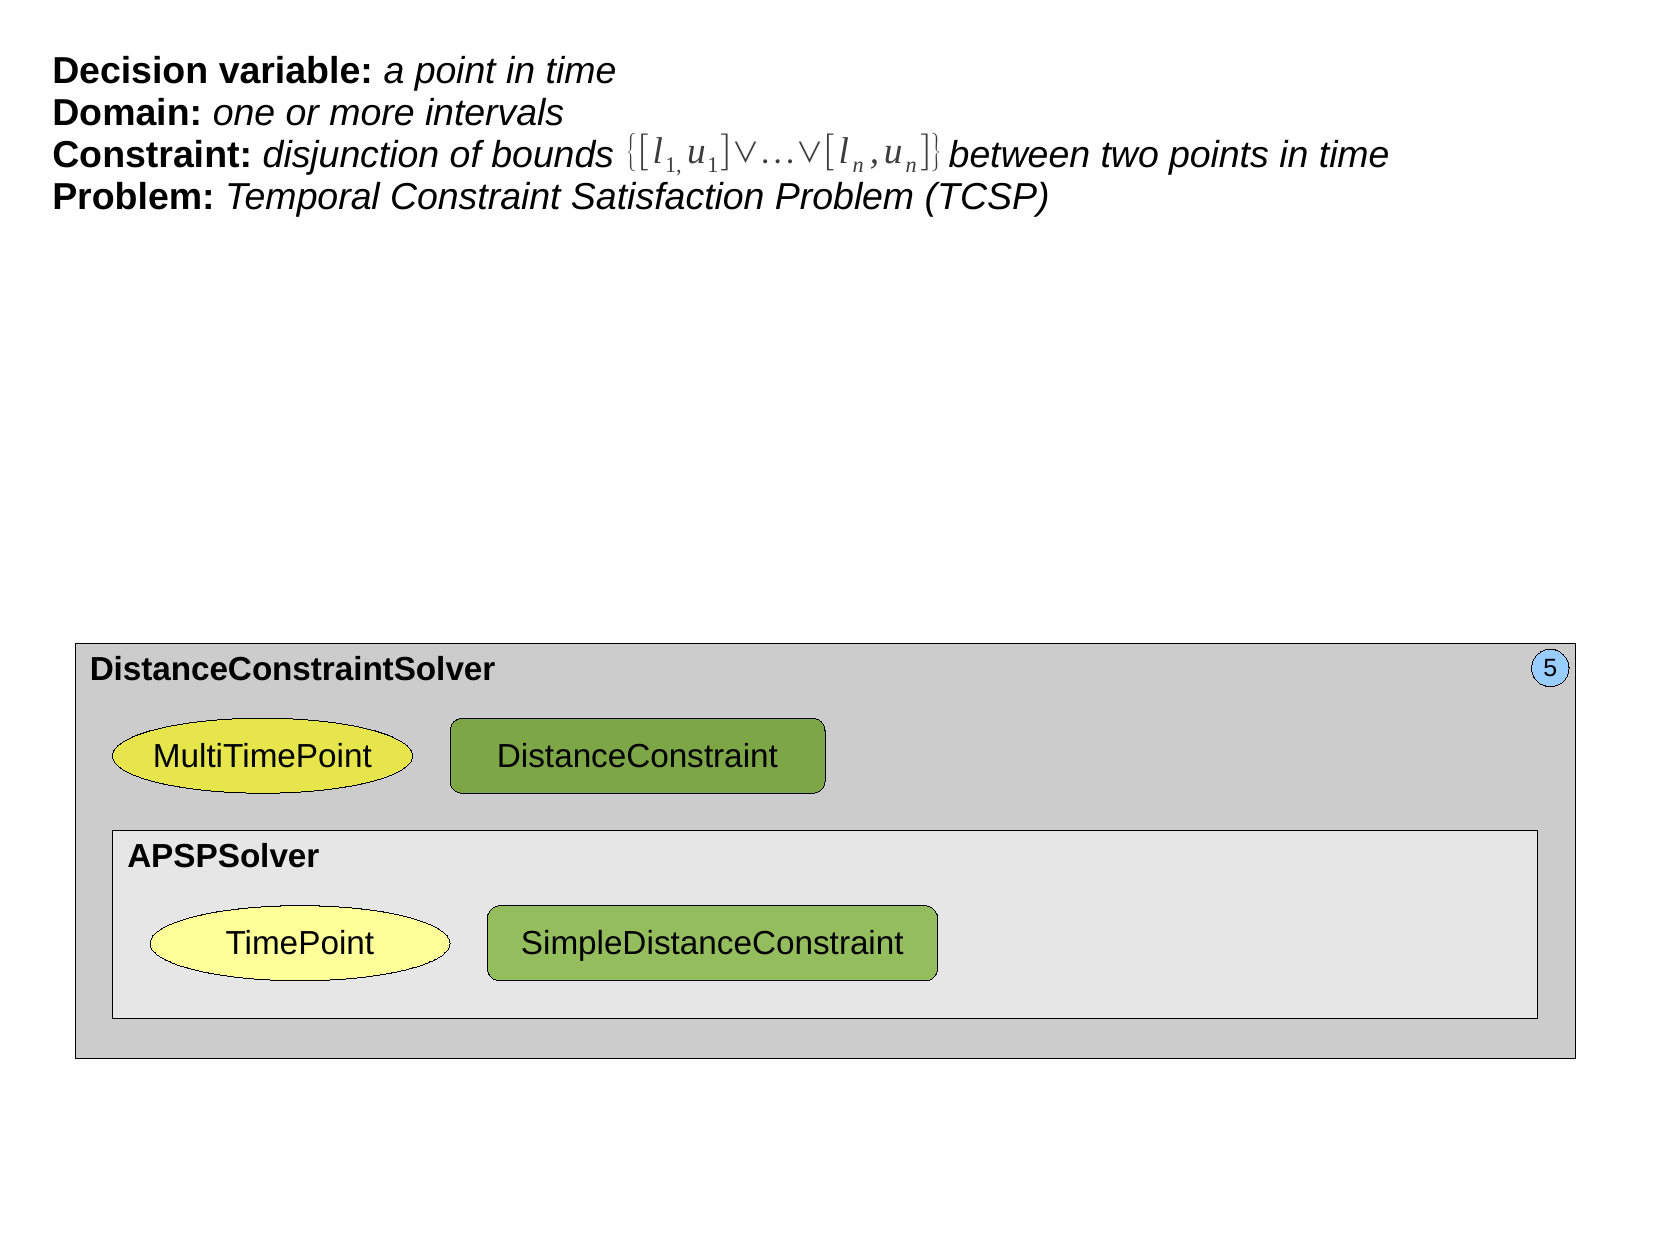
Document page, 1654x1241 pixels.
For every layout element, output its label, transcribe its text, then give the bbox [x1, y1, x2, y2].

chart [619, 130, 952, 178]
text_box DistanceConstraintSolver [75, 643, 1576, 1059]
text_box APSPSolver [112, 830, 1538, 1019]
text_box 5 [1531, 649, 1570, 687]
text_box DistanceConstraint [450, 718, 826, 794]
text_box MultiTimePoint [112, 718, 413, 794]
text_box SimpleDistanceConstraint [487, 905, 938, 981]
text_box Decision variable: a point in time Domain: one or more intervals Constraint: disjunction of bounds between two points in time Problem: Temporal Constraint Satisfaction Problem (TCSP) [37, 42, 1406, 226]
text_box TimePoint [150, 905, 451, 981]
